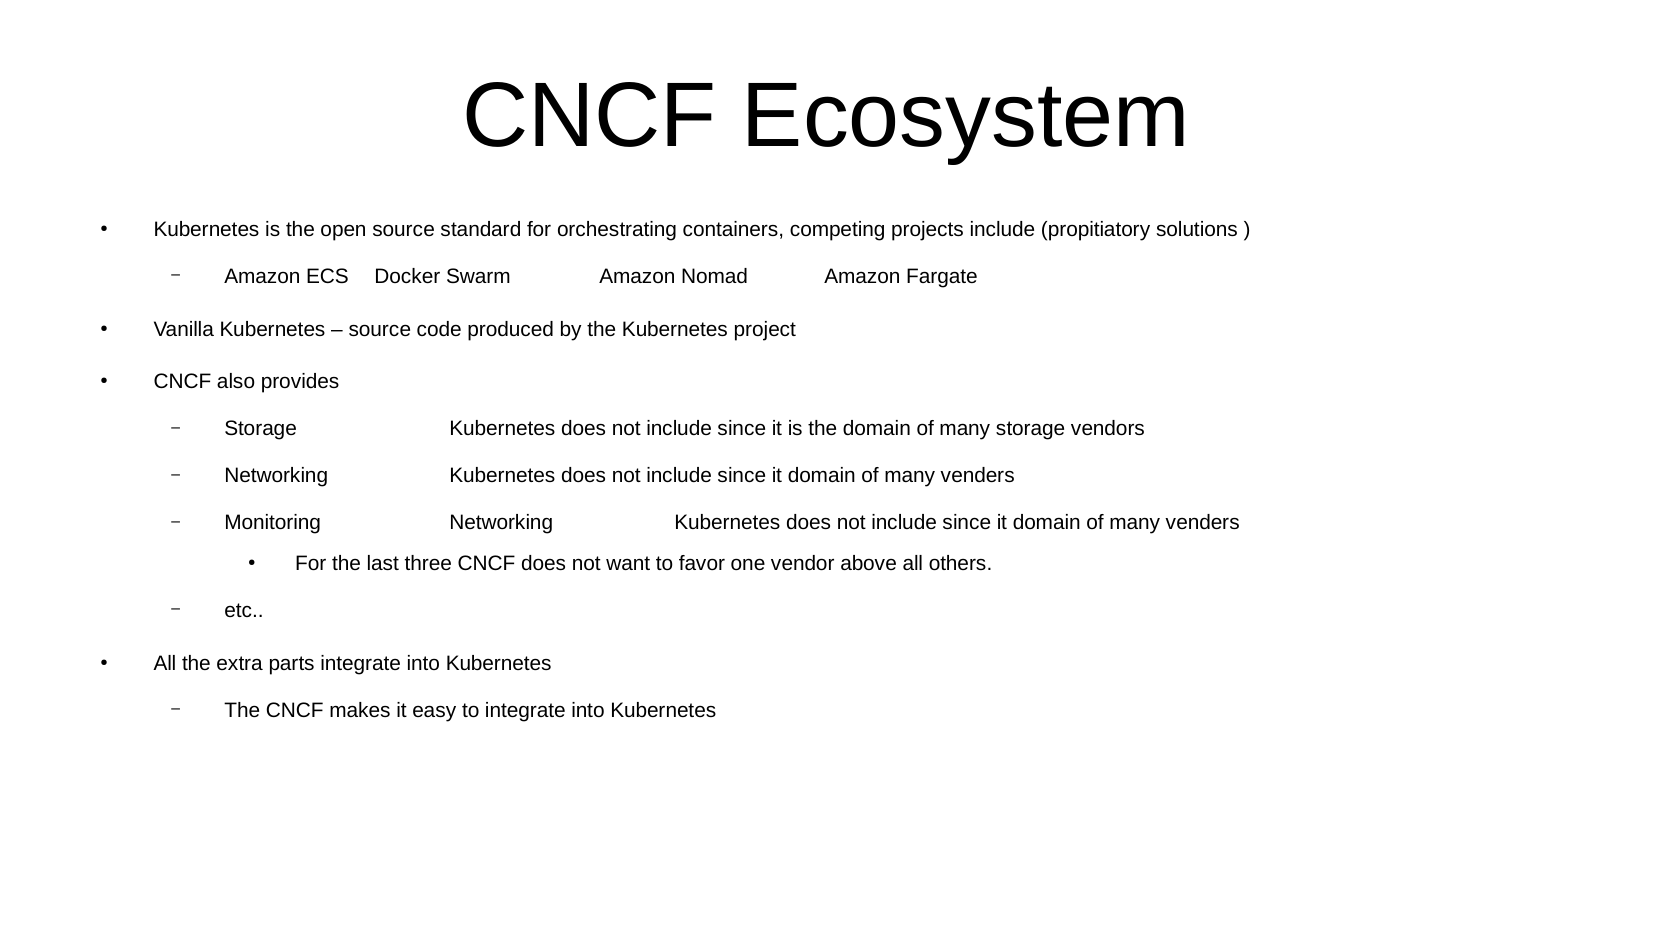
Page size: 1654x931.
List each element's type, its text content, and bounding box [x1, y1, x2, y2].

list Kubernetes is the open source standard for orchestrating containers, competing projects include (propitiatory solutions ) Amazon ECS Docker Swarm Amazon Nomad Amazon Fargate Vanilla Kubernetes – source code produced by the Kubernetes project CNCF also provides Storage Kubernetes does not include since it is the domain of many storage vendors Networking Kubernetes does not include since it domain of many venders Monitoring Networking Kubernetes does not include since it domain of many venders For the last three CNCF does not want to favor one vendor above all others. etc.. All the extra parts integrate into Kubernetes The CNCF makes it easy to integrate into Kubernetes [82, 217, 1613, 901]
title CNCF Ecosystem [82, 37, 1571, 193]
